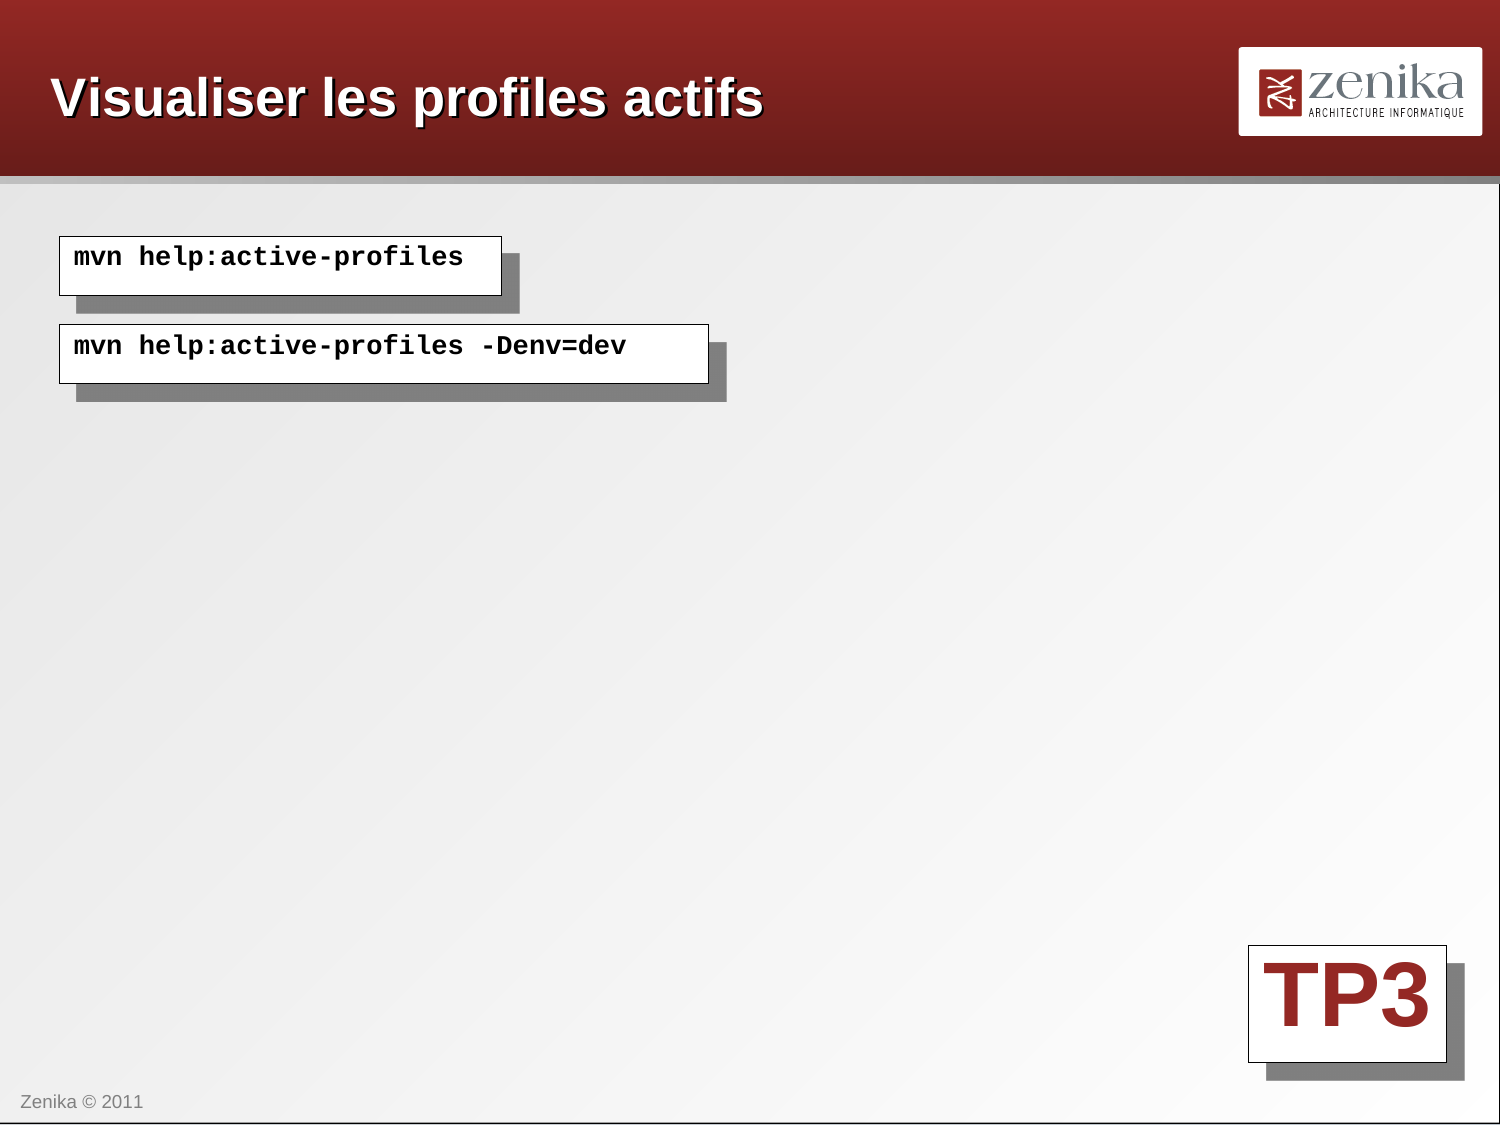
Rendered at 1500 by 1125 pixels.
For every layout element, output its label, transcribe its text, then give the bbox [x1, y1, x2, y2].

title Visualiser les profiles actifs [50, 15, 1206, 180]
text_box TP3 [1248, 945, 1447, 1063]
text_box mvn help:active-profiles [59, 236, 502, 296]
picture [1257, 58, 1464, 125]
text_box mvn help:active-profiles -Denv=dev [59, 324, 709, 384]
